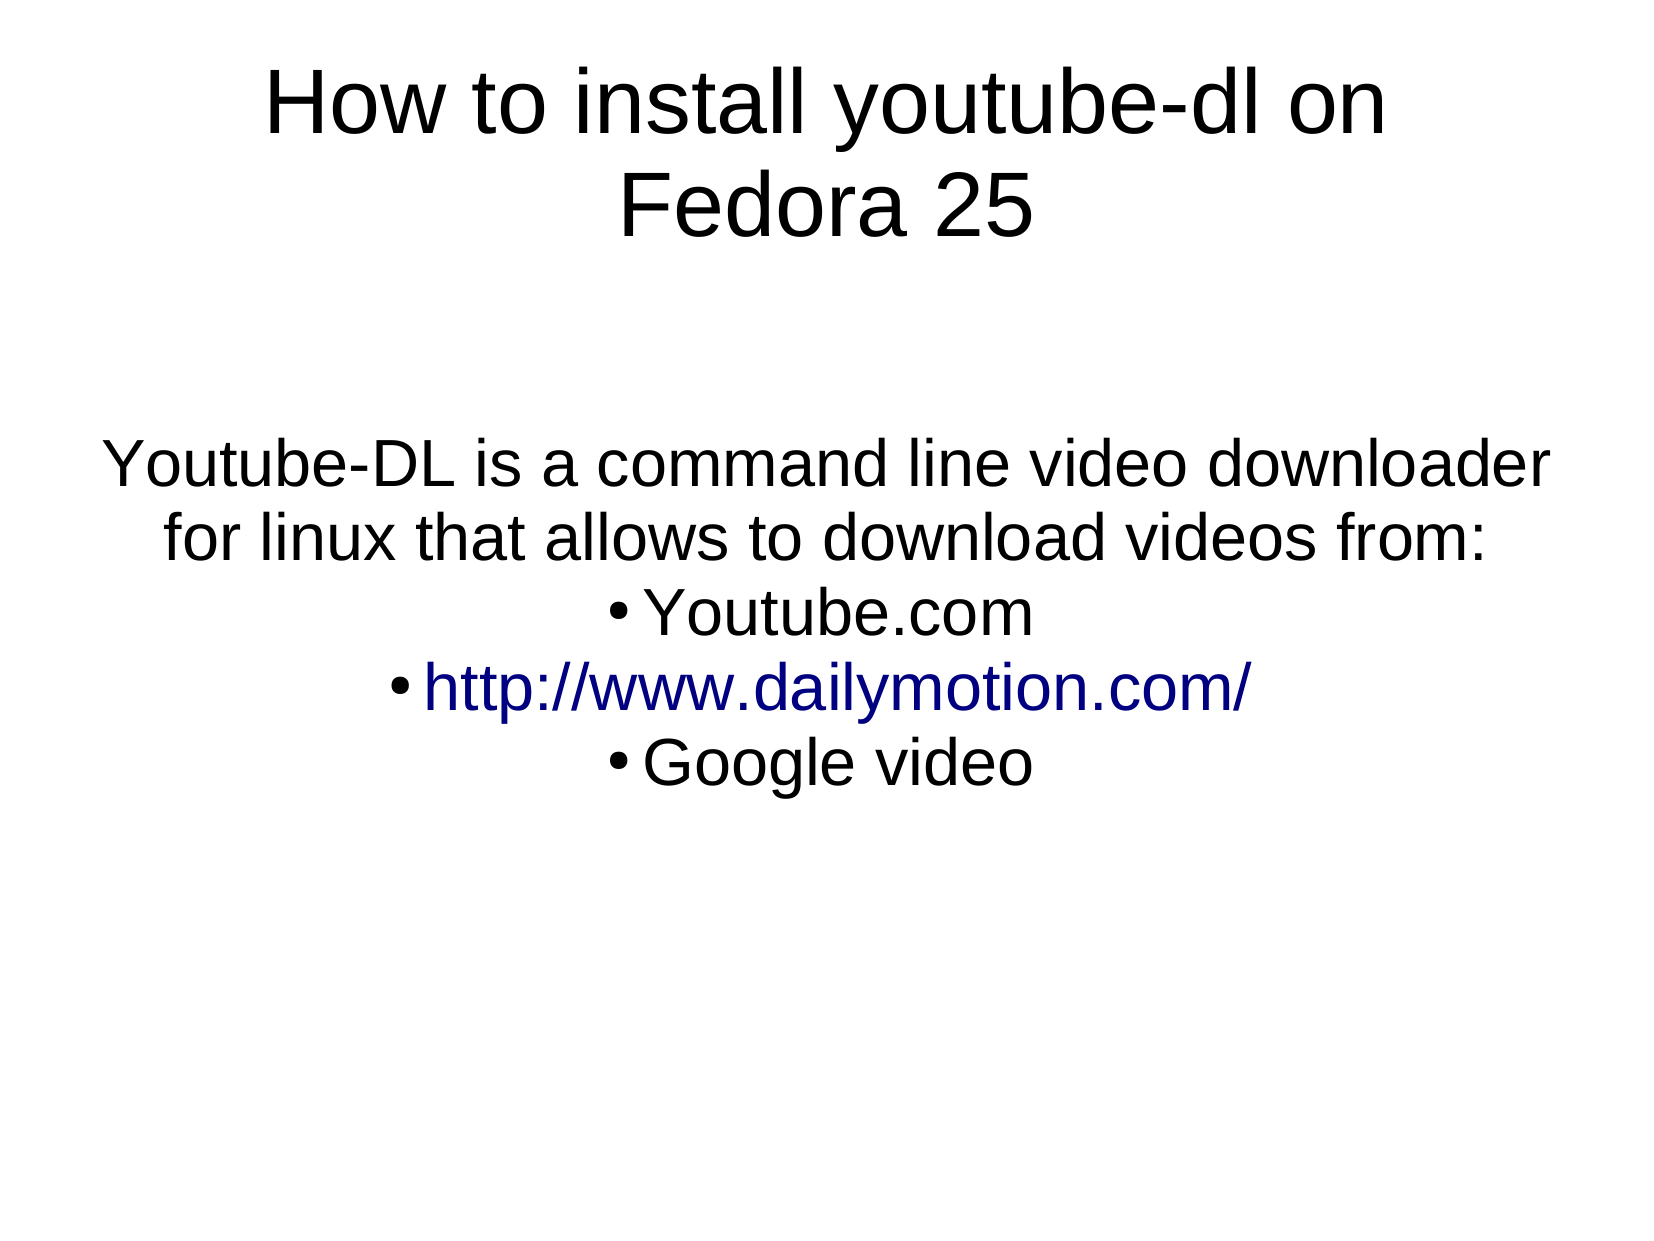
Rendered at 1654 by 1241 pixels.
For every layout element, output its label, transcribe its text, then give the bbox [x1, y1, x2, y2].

title How to install youtube-dl on Fedora 25 [82, 39, 1571, 267]
subtitle Youtube-DL is a command line video downloader for linux that allows to download videos from: Youtube.com http://www.dailymotion.com/ Google video [82, 290, 1571, 1010]
